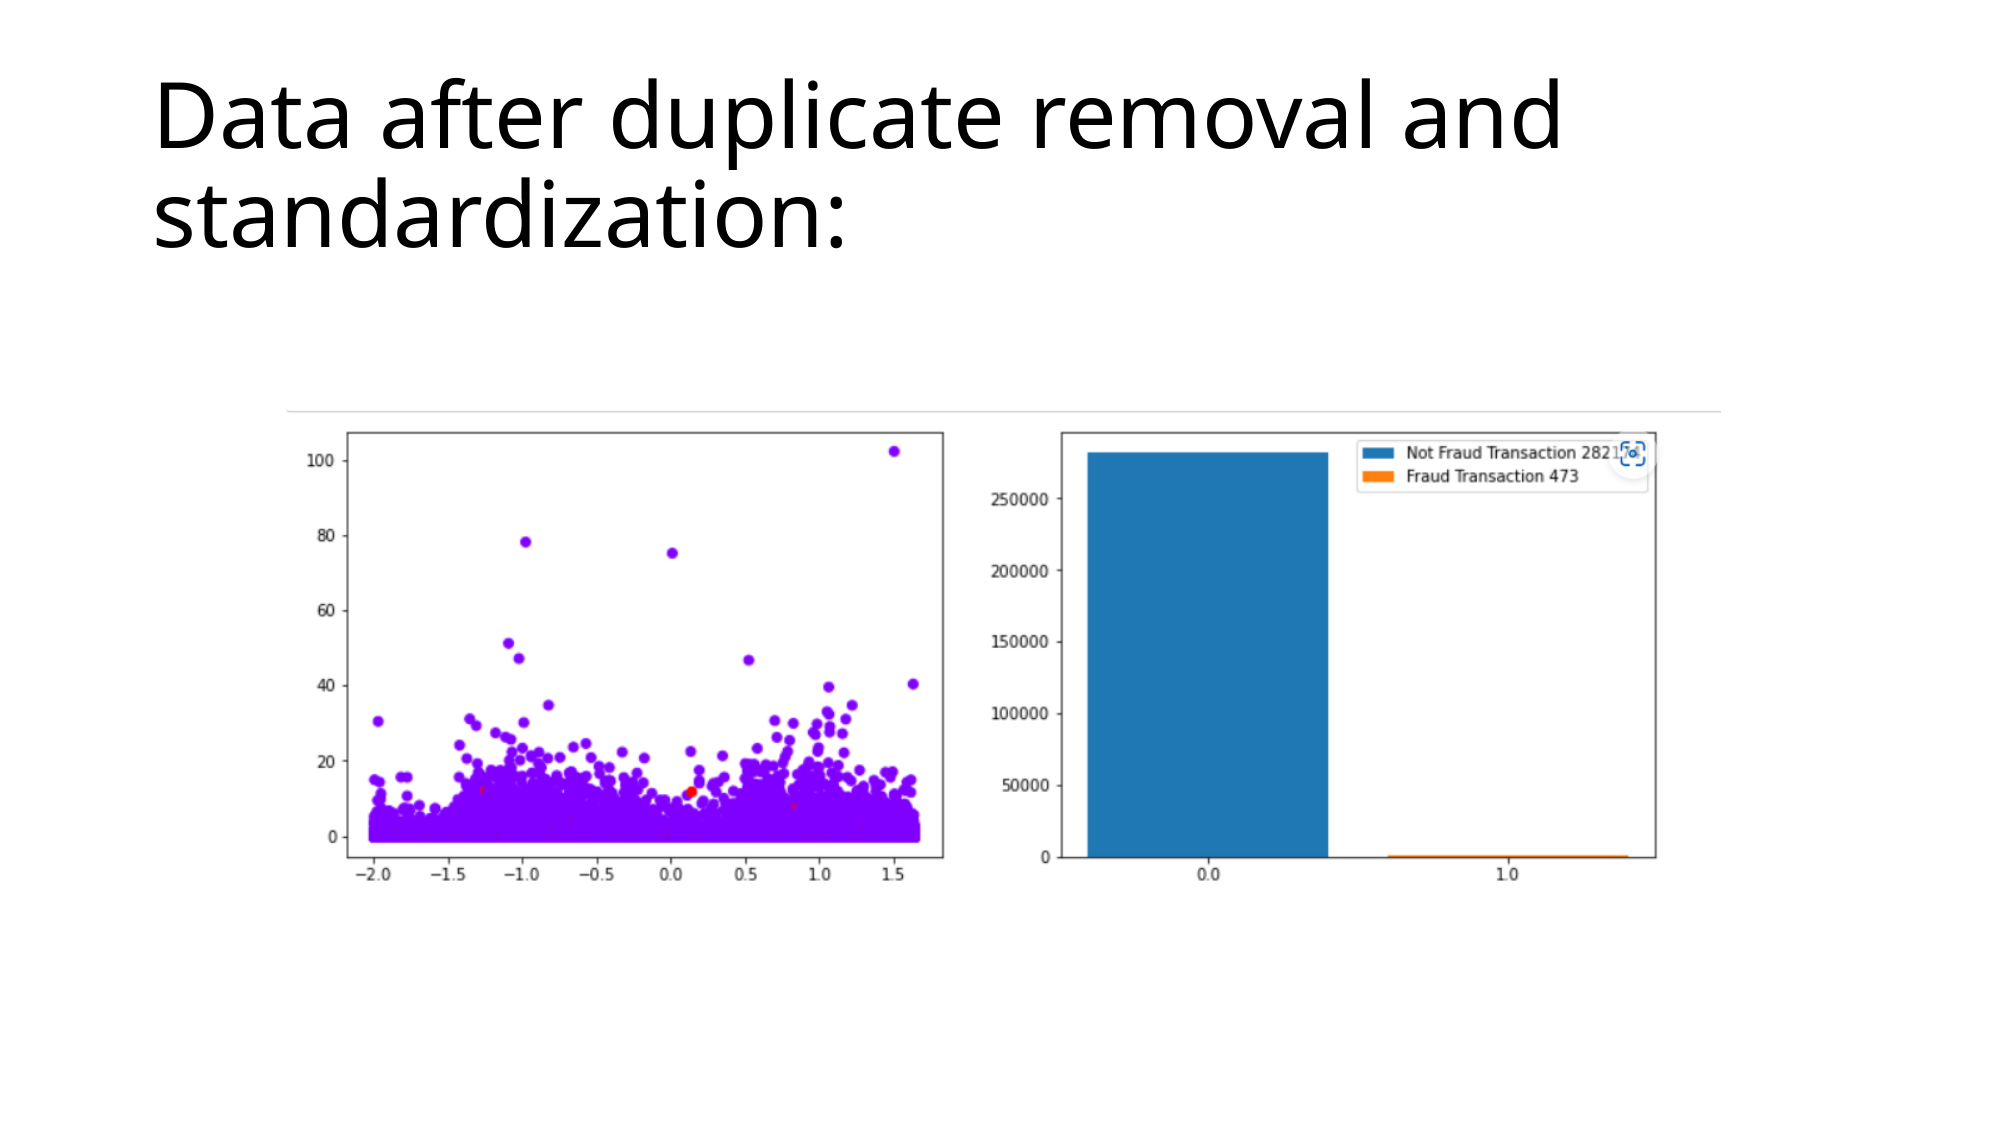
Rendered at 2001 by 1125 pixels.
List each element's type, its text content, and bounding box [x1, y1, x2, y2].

title Data after duplicate removal and standardization: [137, 59, 1863, 278]
picture [279, 410, 1721, 903]
